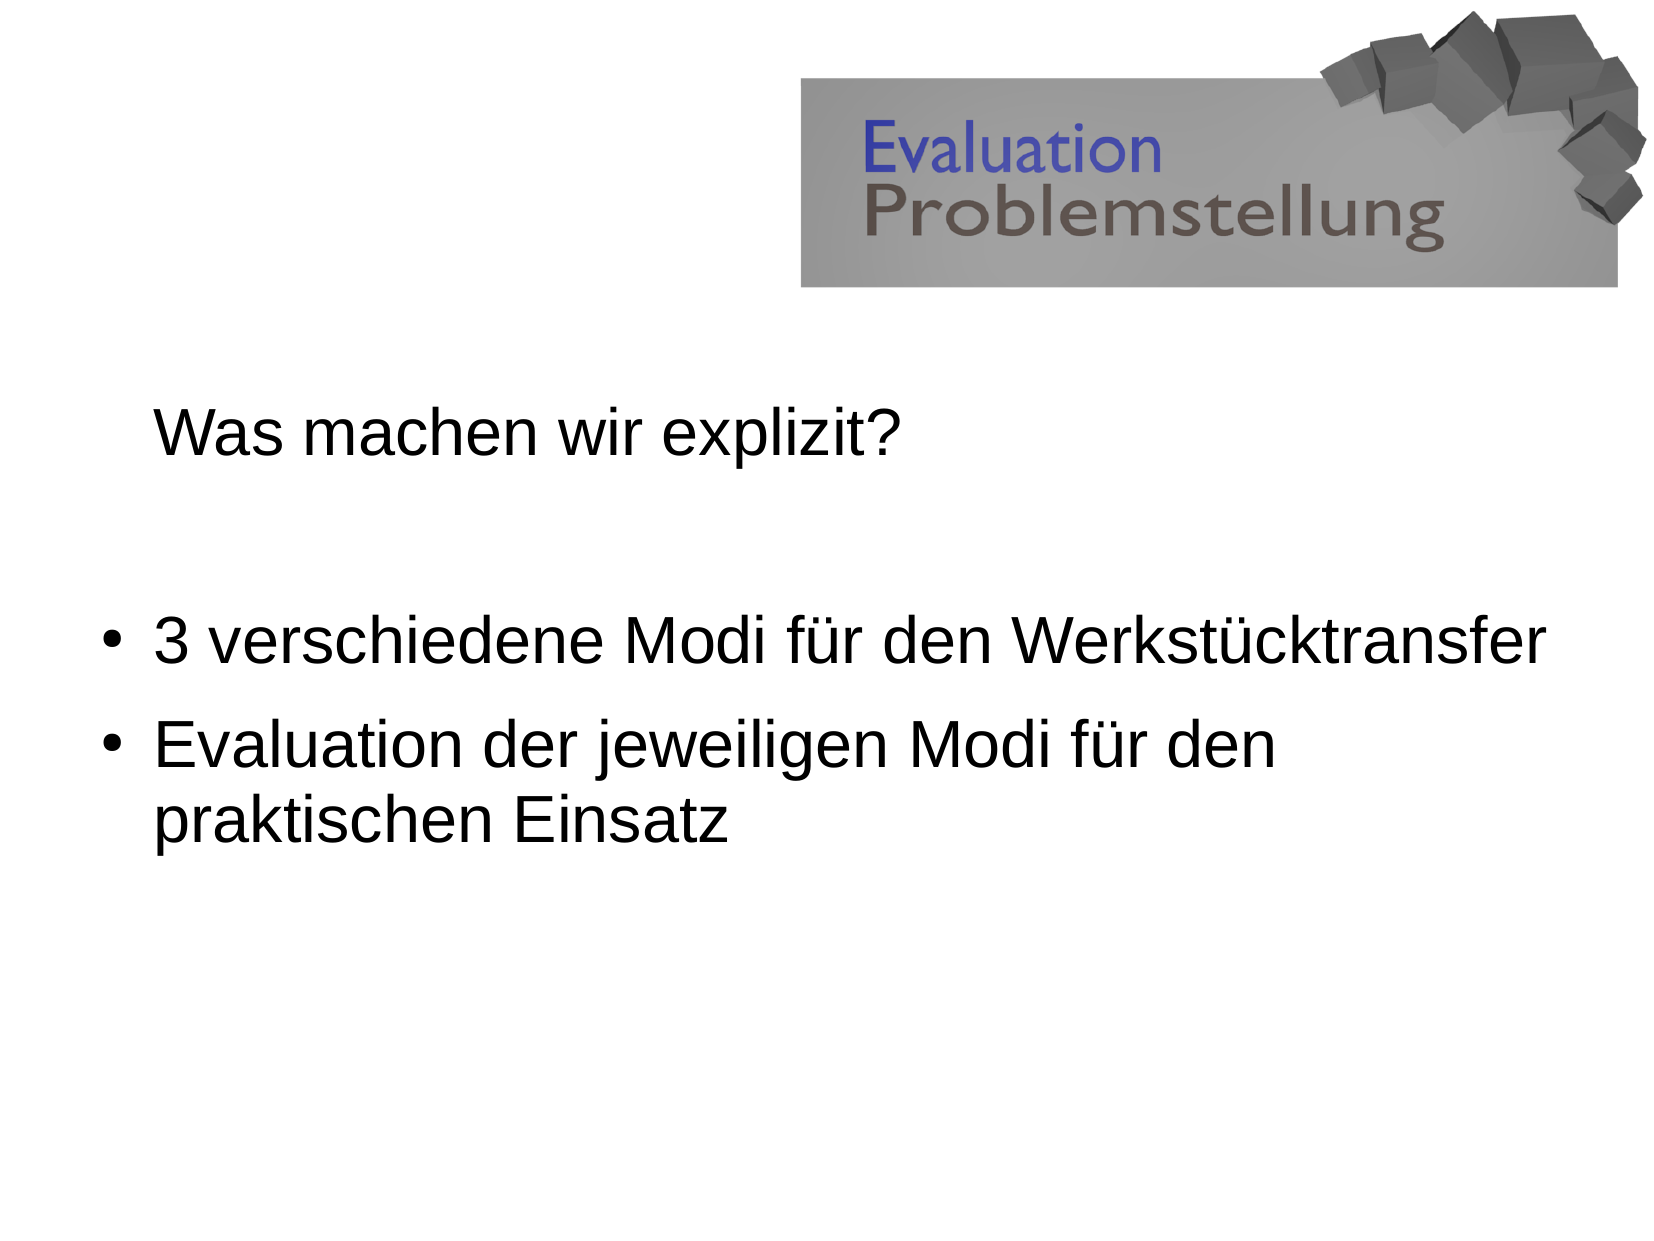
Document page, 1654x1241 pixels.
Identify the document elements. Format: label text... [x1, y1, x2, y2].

list Was machen wir explizit? 3 verschiedene Modi für den Werkstücktransfer Evaluation der jeweiligen Modi für den praktischen Einsatz [82, 290, 1571, 1010]
picture [767, 0, 1654, 499]
